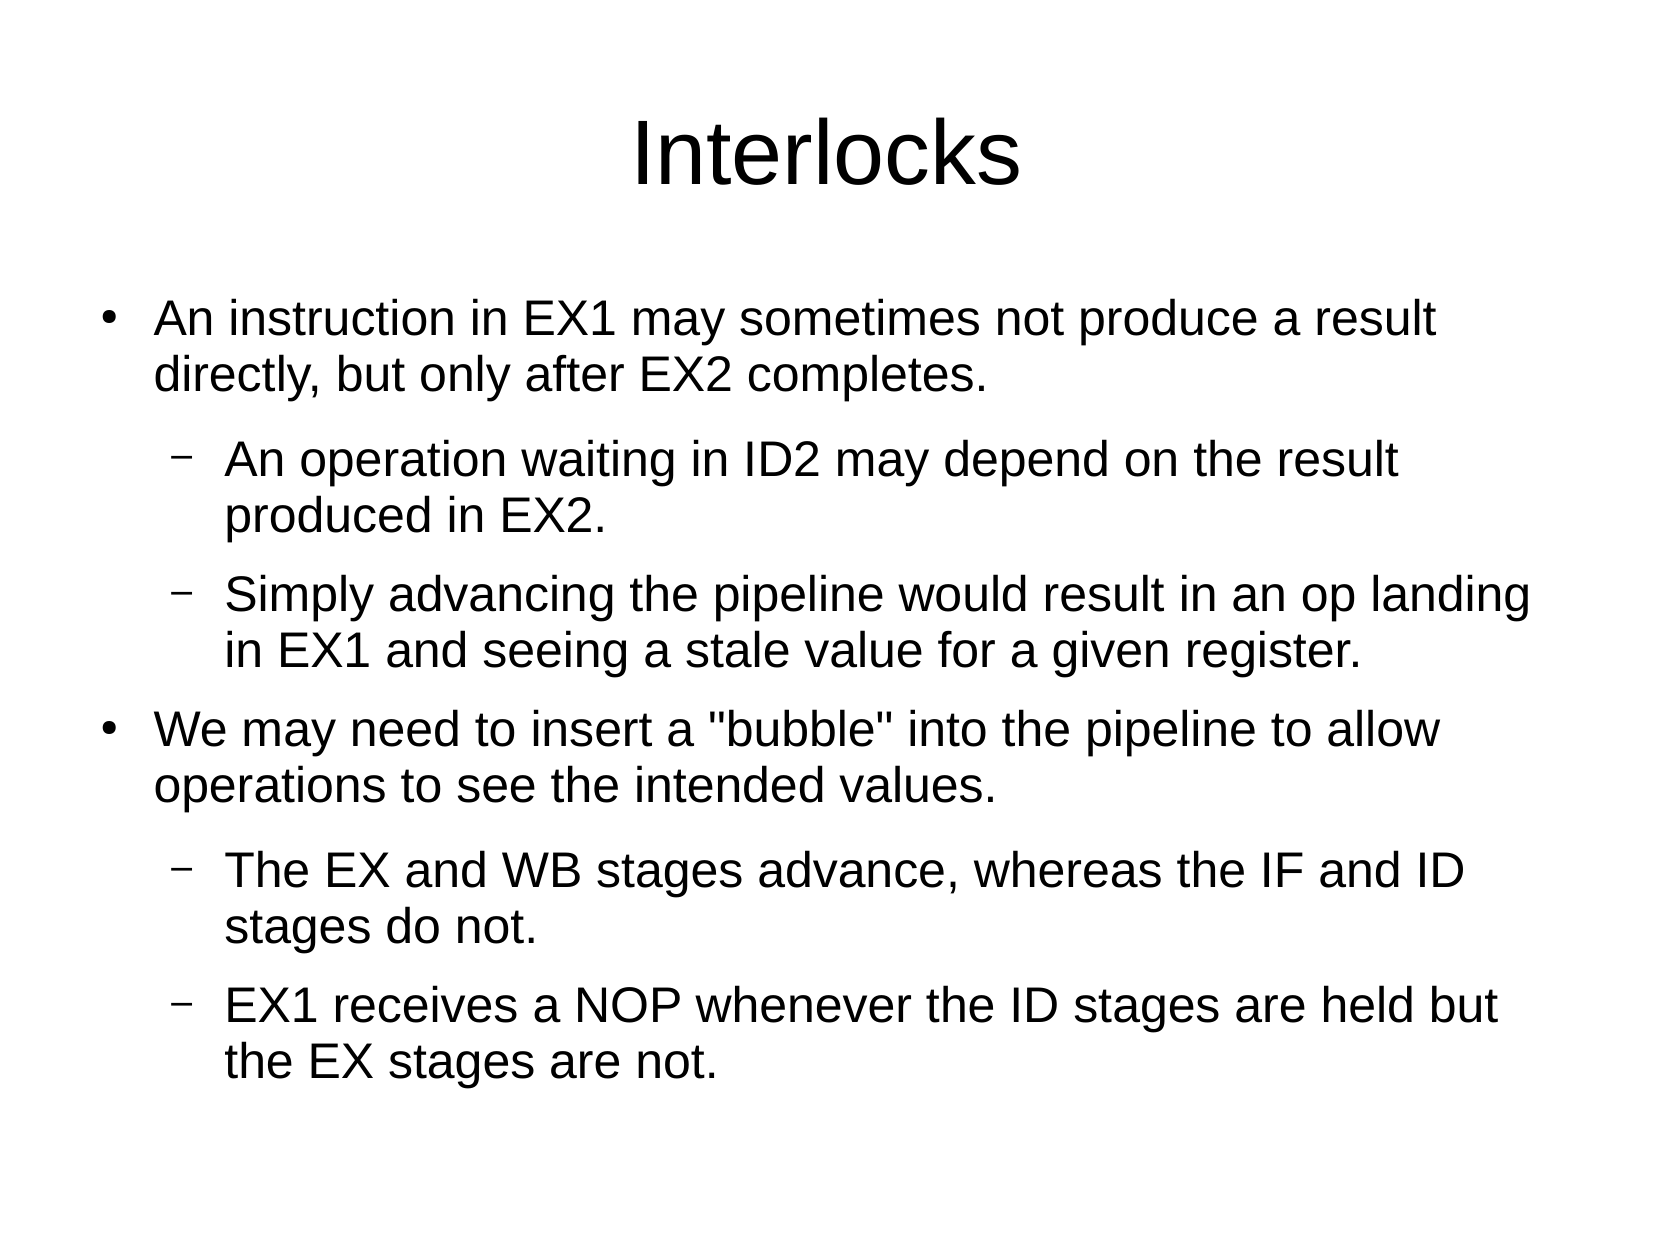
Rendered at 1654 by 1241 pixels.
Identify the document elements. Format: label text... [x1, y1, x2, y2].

title Interlocks [82, 49, 1571, 257]
list An instruction in EX1 may sometimes not produce a result directly, but only after EX2 completes. An operation waiting in ID2 may depend on the result produced in EX2. Simply advancing the pipeline would result in an op landing in EX1 and seeing a stale value for a given register. We may need to insert a "bubble" into the pipeline to allow operations to see the intended values. The EX and WB stages advance, whereas the IF and ID stages do not. EX1 receives a NOP whenever the ID stages are held but the EX stages are not. [82, 290, 1571, 1109]
